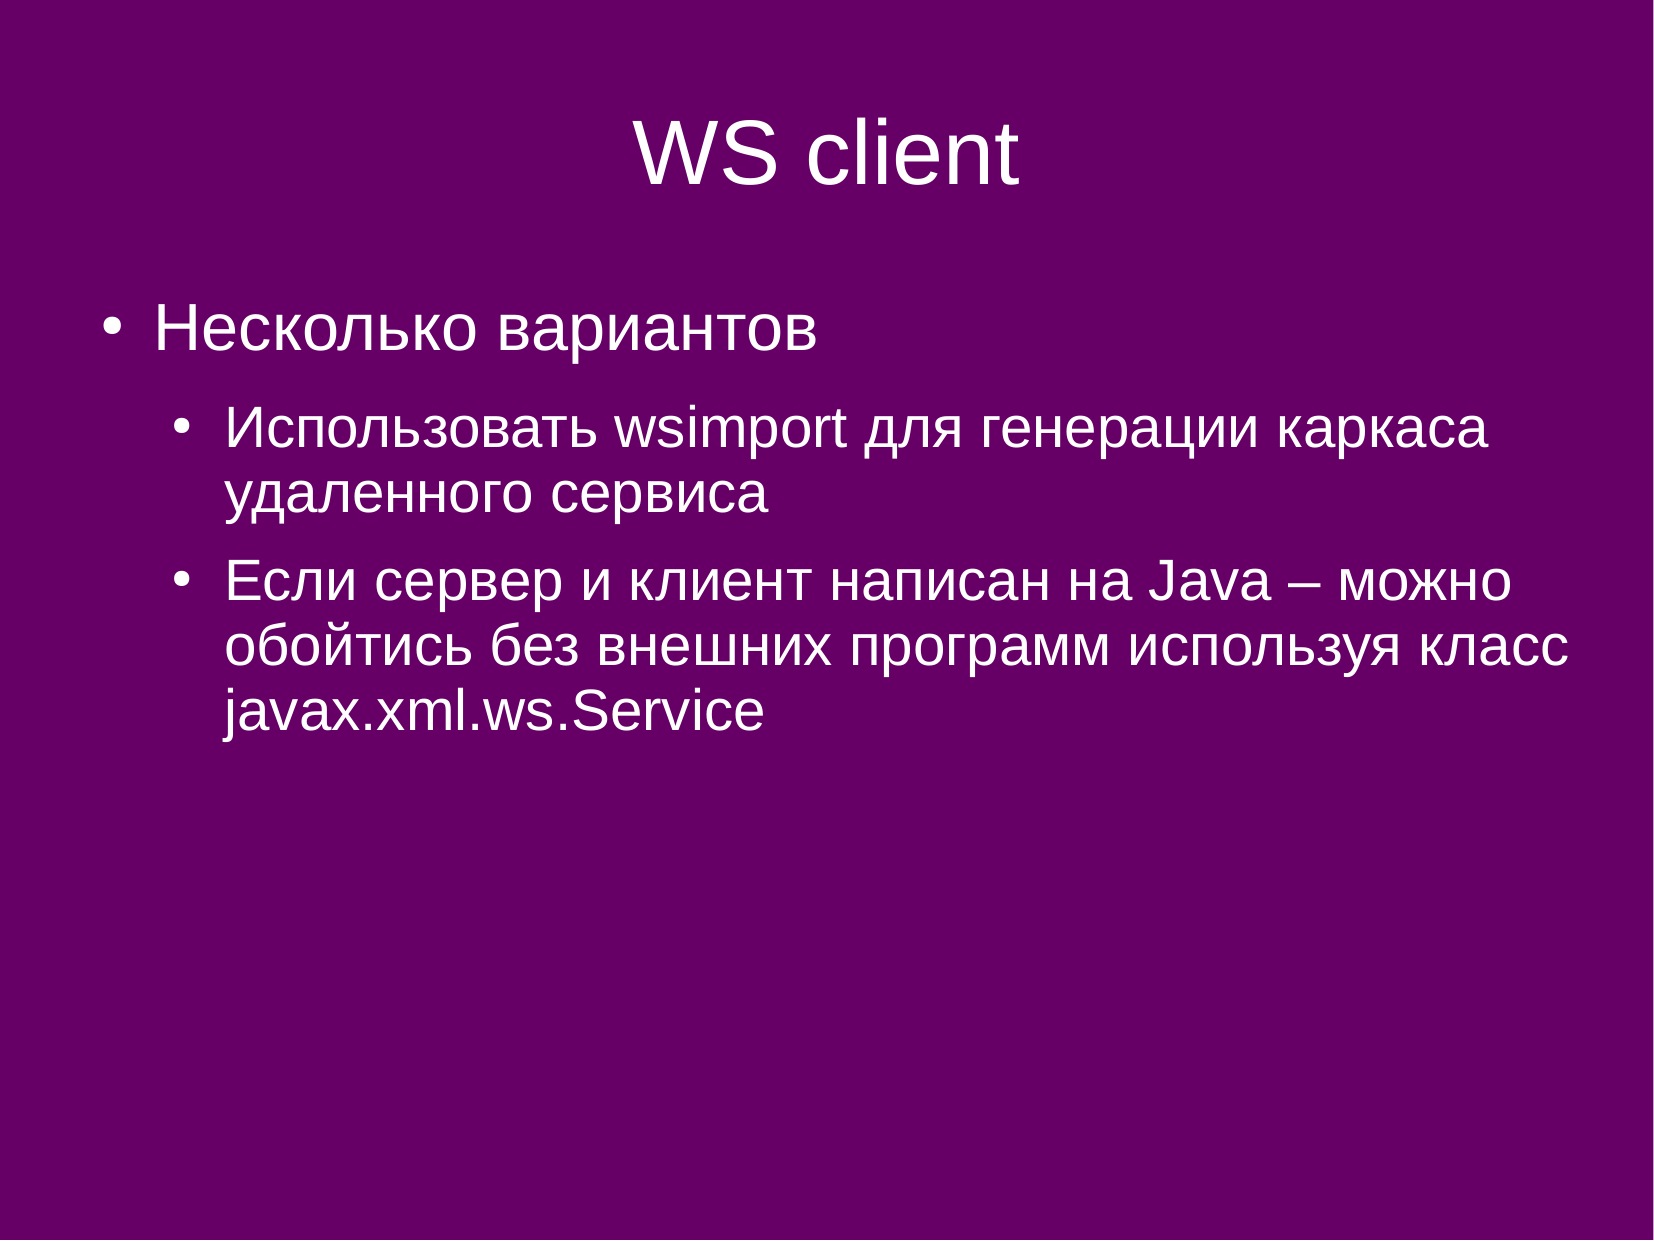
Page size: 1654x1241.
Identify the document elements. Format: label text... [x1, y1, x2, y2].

list Несколько вариантов Использовать wsimport для генерации каркаса удаленного сервиса Если сервер и клиент написан на Java – можно обойтись без внешних программ используя класс javax.xml.ws.Service [82, 290, 1571, 1010]
title WS client [82, 49, 1571, 257]
